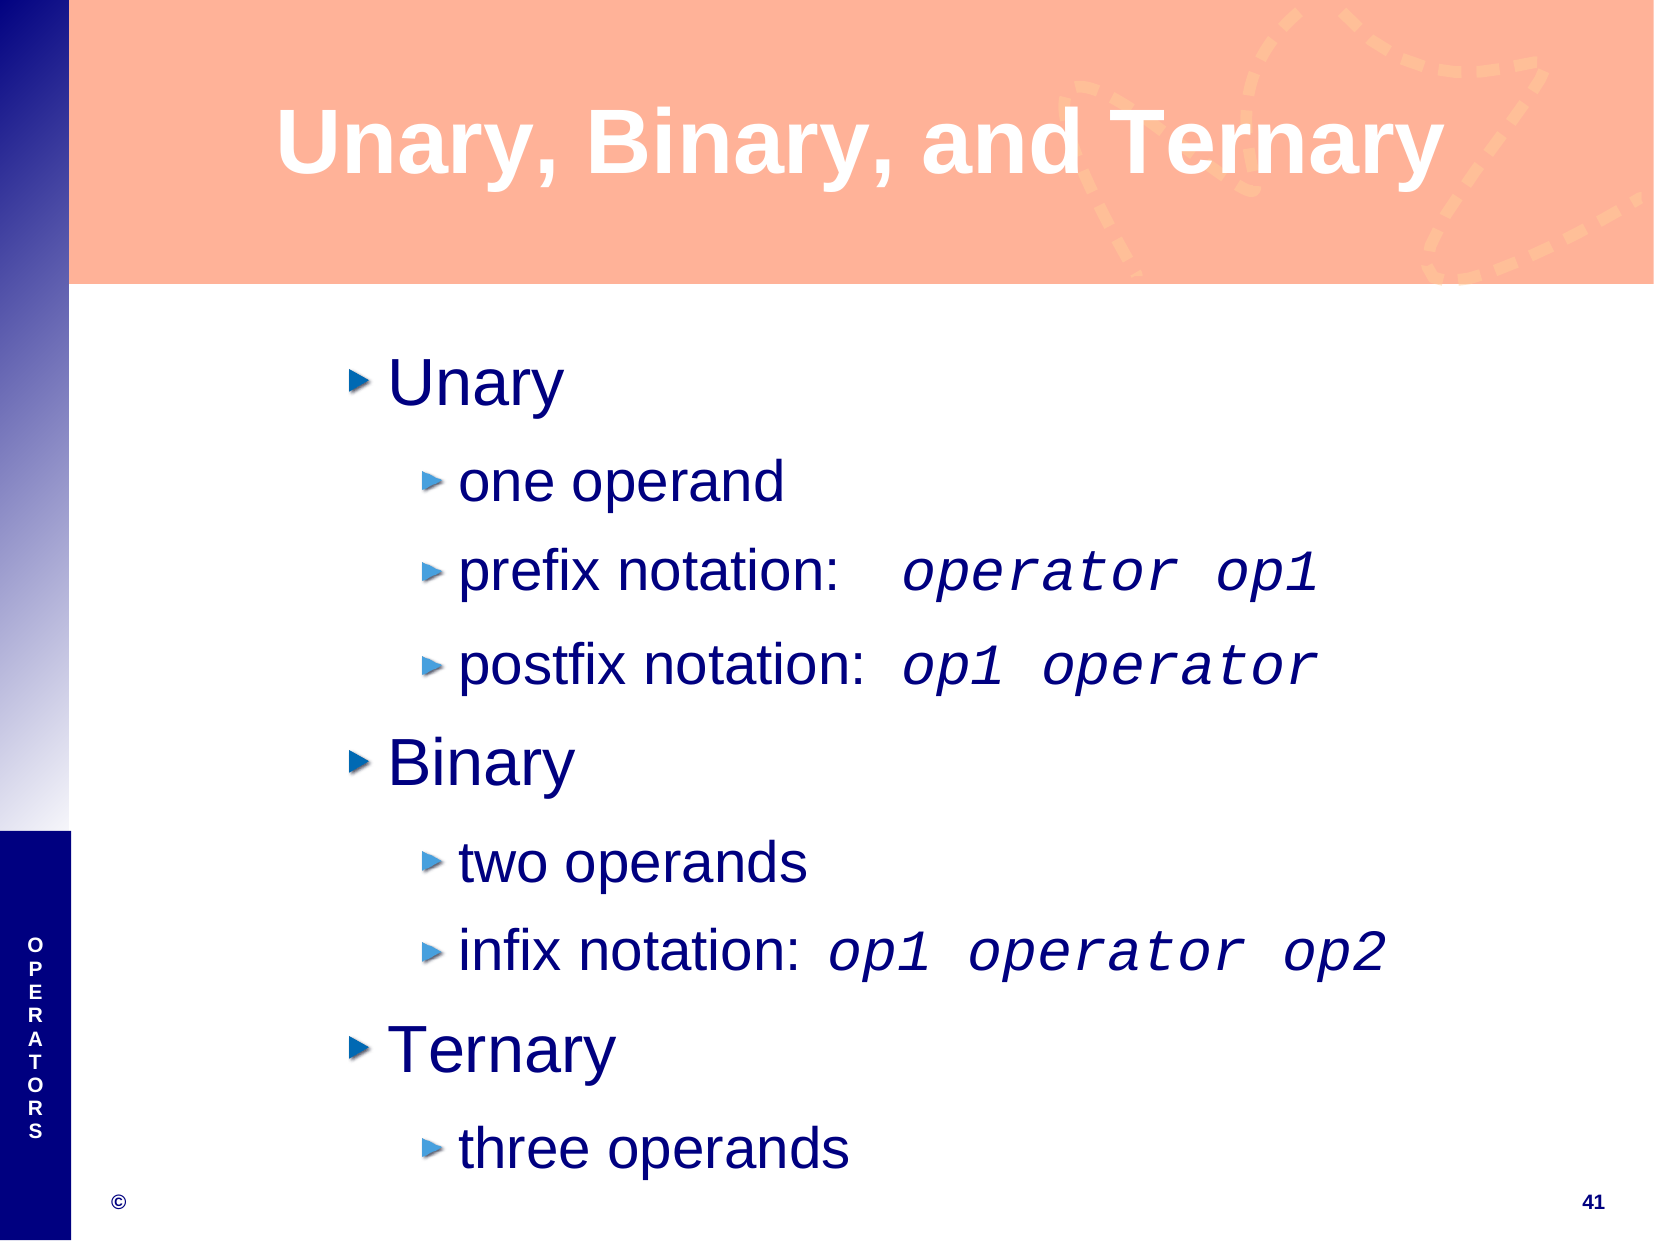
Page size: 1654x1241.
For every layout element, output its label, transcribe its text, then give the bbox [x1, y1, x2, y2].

list Unary one operand prefix notation: operator op1 postfix notation: op1 operator Binary two operands infix notation: op1 operator op2 Ternary three operands [316, 344, 1469, 1182]
text_box O P E R A T O R S [0, 830, 71, 1241]
title Unary, Binary, and Ternary [106, 37, 1617, 246]
